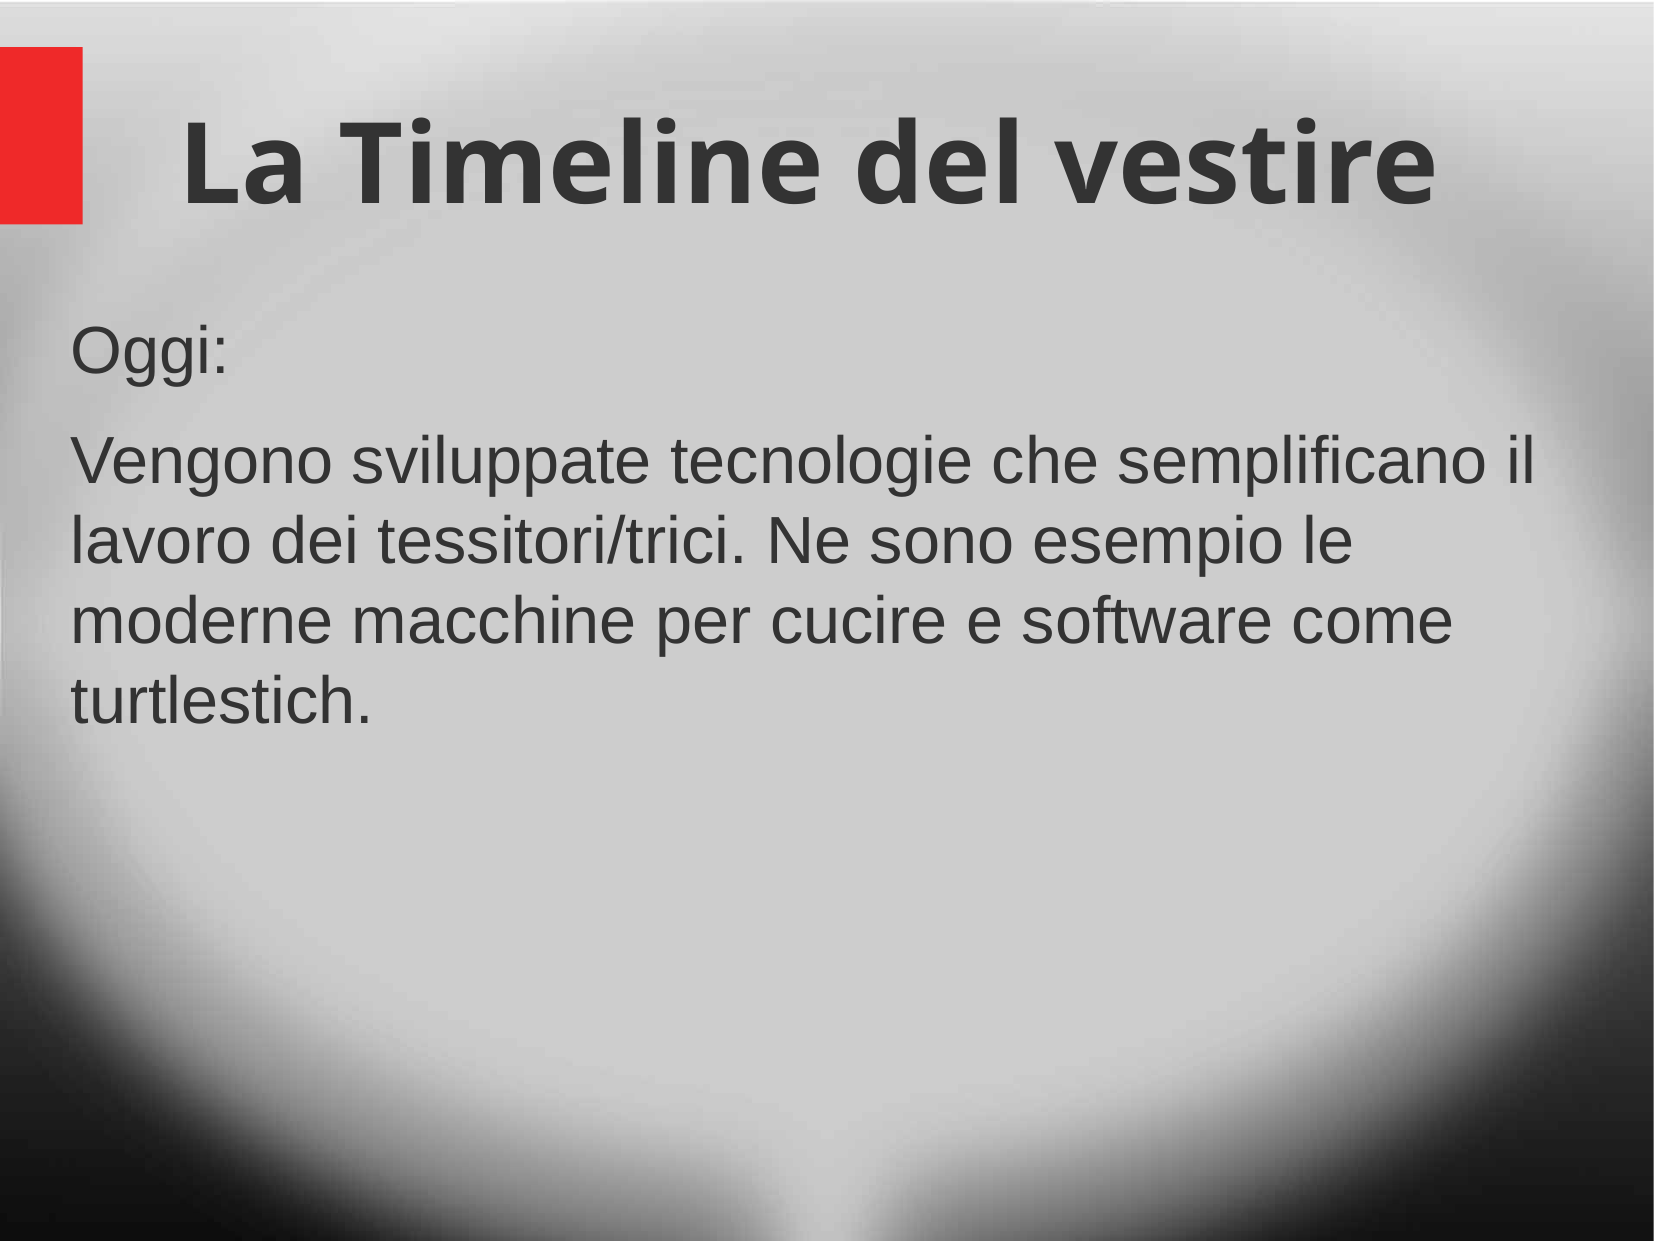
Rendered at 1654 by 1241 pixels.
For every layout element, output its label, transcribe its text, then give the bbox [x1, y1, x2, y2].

list Oggi: Vengono sviluppate tecnologie che semplificano il lavoro dei tessitori/trici. Ne sono esempio le moderne macchine per cucire e software come turtlestich. [70, 307, 1583, 1149]
picture [0, 0, 1654, 1241]
title La Timeline del vestire [82, 67, 1536, 250]
